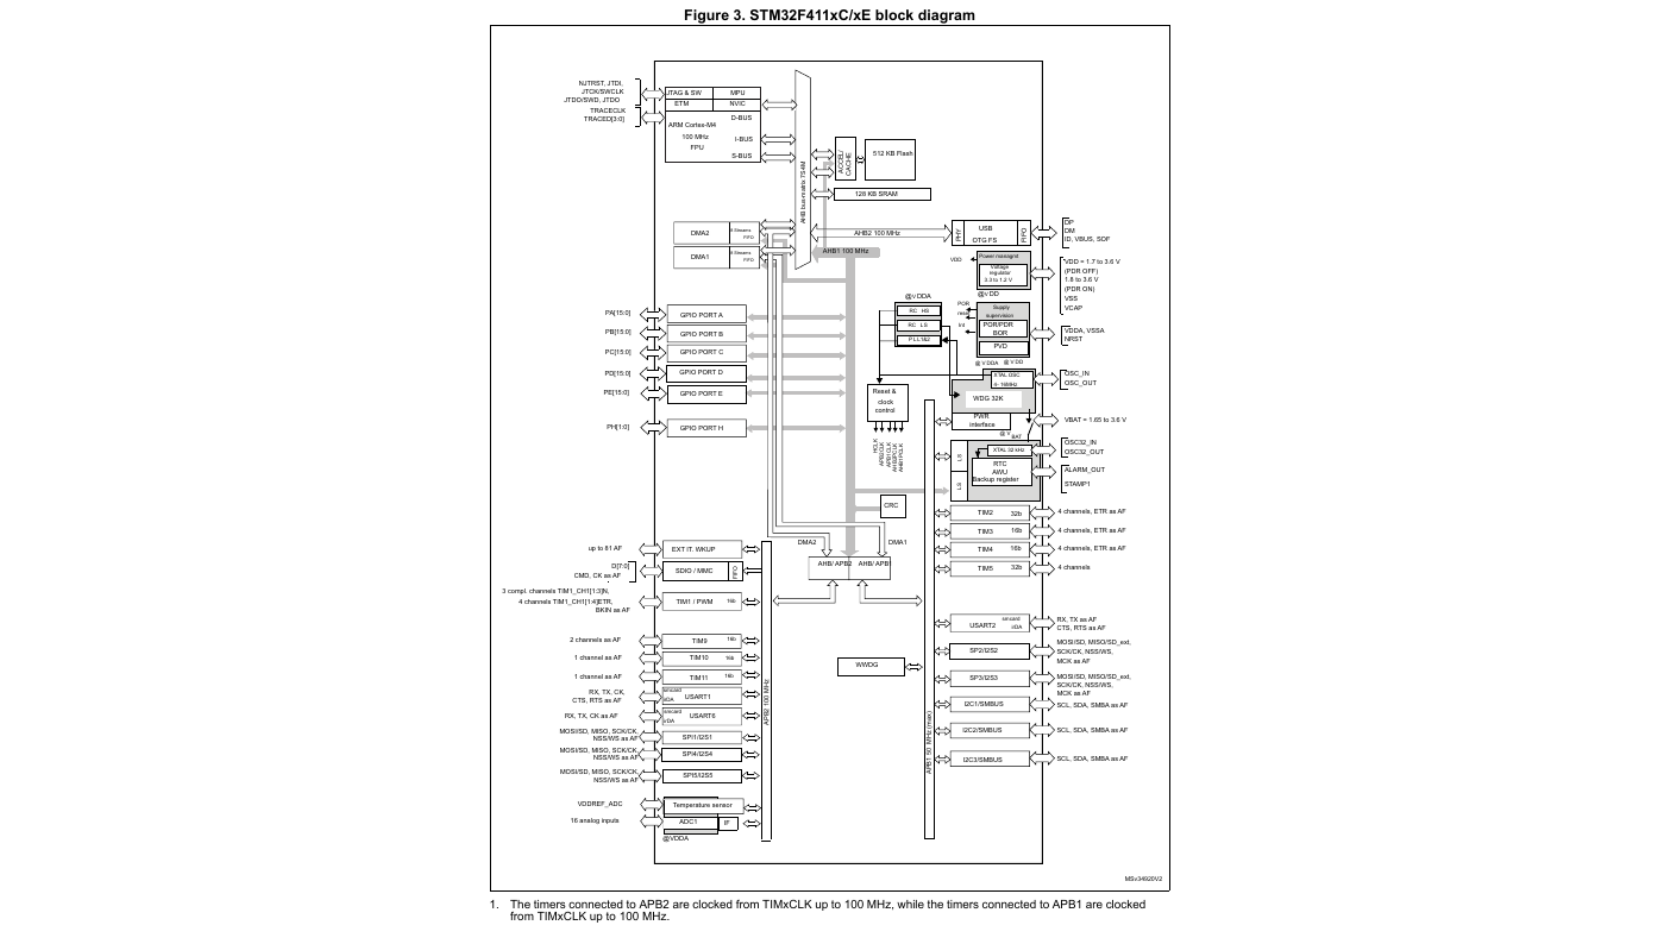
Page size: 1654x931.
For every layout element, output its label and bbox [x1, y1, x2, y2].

picture [471, 0, 1186, 931]
